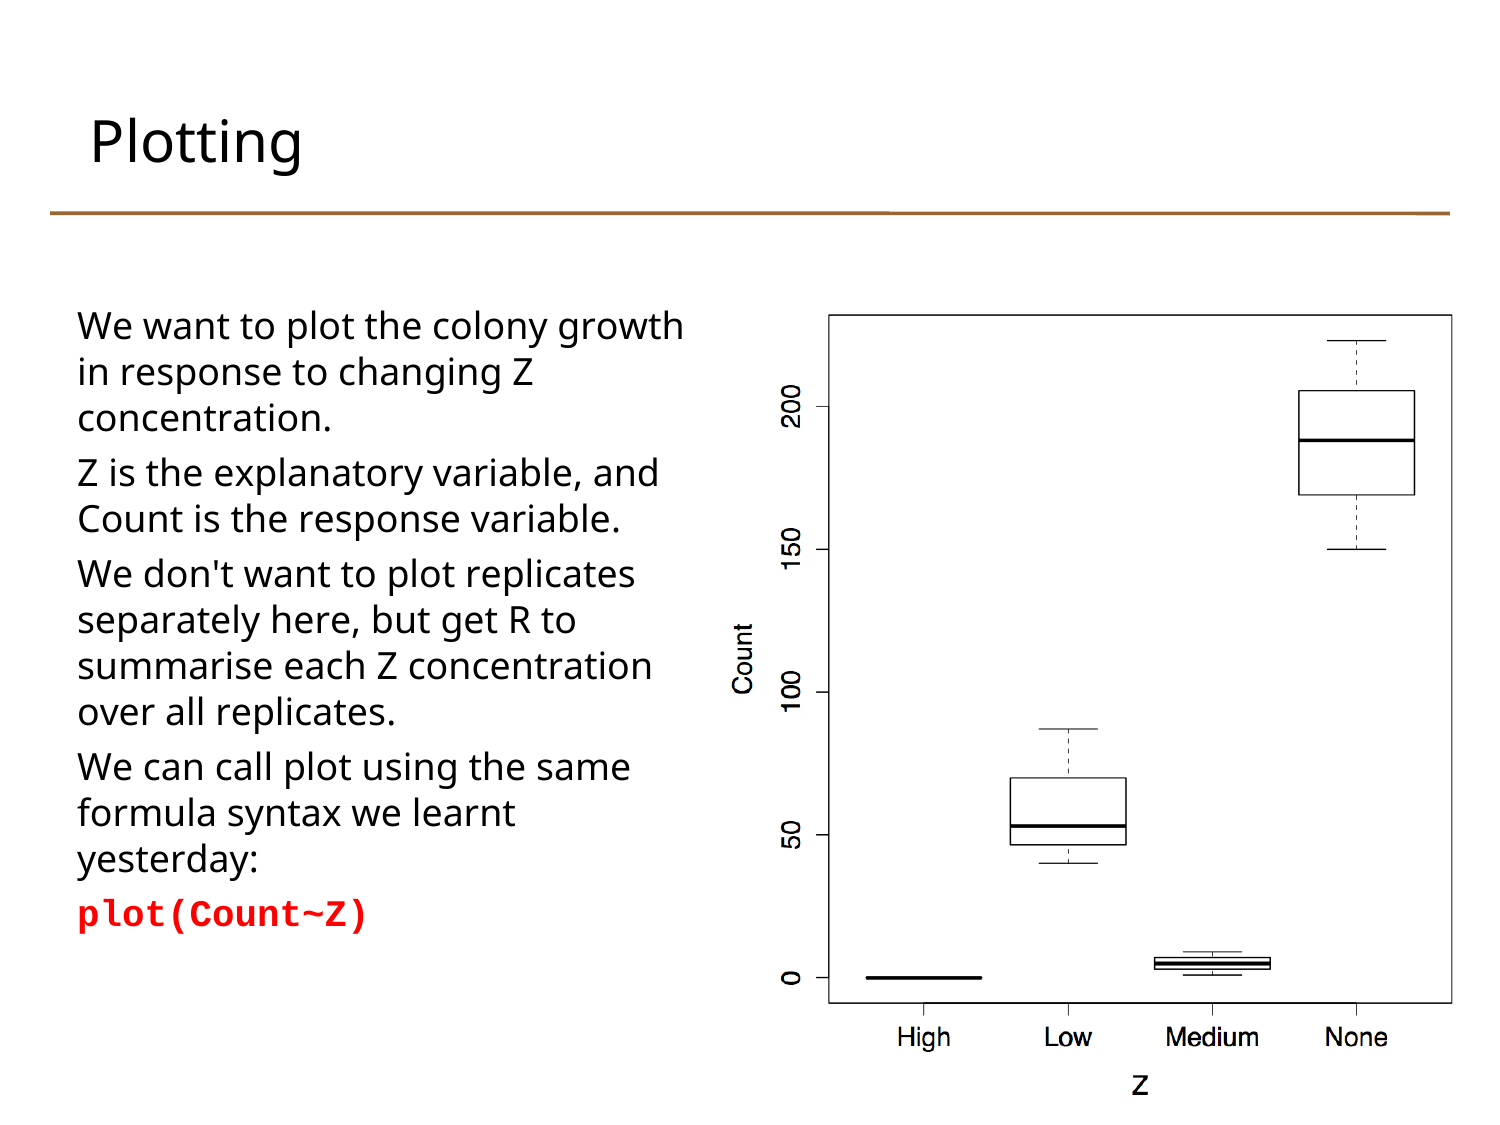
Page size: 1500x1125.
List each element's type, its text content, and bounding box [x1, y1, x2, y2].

text_box We want to plot the colony growth in response to changing Z concentration. Z is the explanatory variable, and Count is the response variable. We don't want to plot replicates separately here, but get R to summarise each Z concentration over all replicates. We can call plot using the same formula syntax we learnt yesterday: plot(Count~Z) [62, 293, 709, 1033]
picture [730, 218, 1500, 1125]
text_box Plotting [75, 44, 1425, 233]
